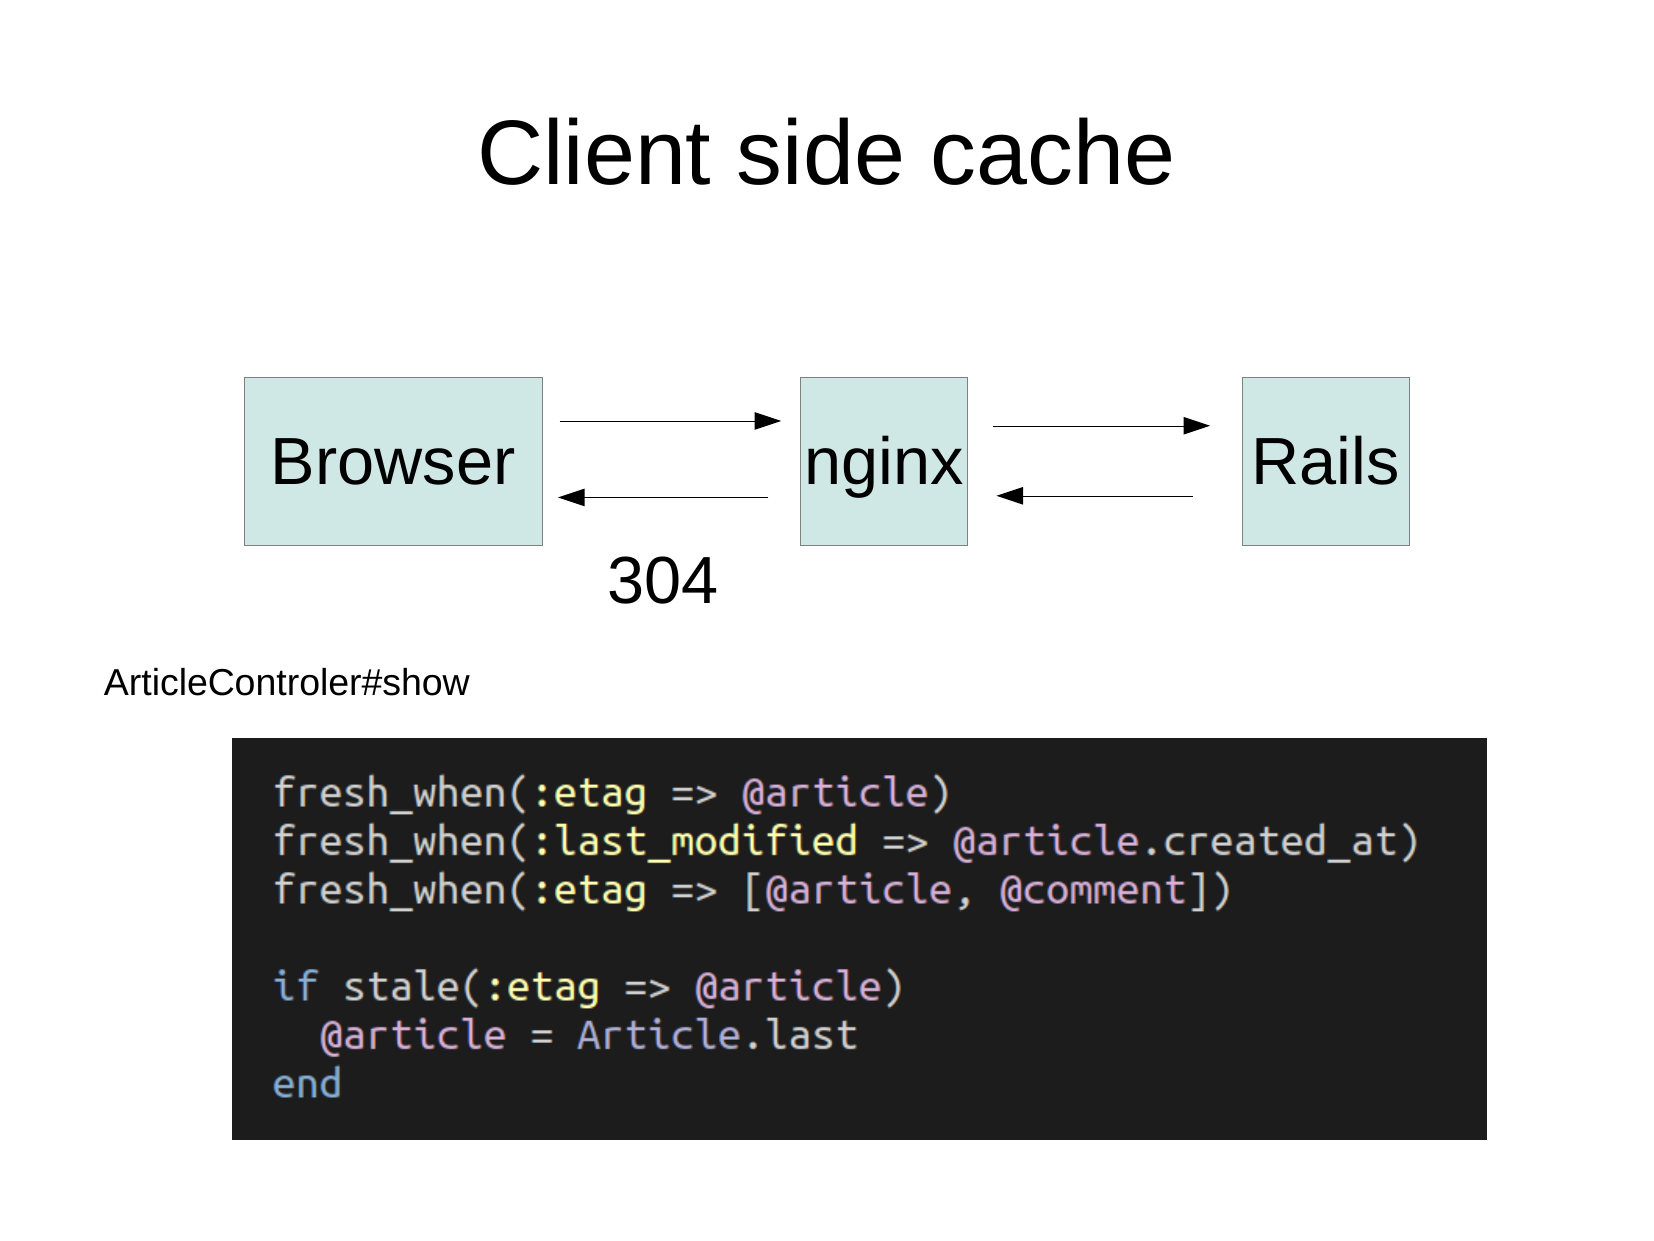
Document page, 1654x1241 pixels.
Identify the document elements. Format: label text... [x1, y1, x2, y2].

text_box Rails [1242, 377, 1410, 546]
text_box ArticleControler#show [89, 653, 485, 711]
text_box Browser [244, 377, 543, 546]
picture [232, 738, 1487, 1140]
text_box nginx [800, 377, 968, 546]
title Client side cache [82, 49, 1571, 257]
text_box 304 [593, 535, 735, 626]
